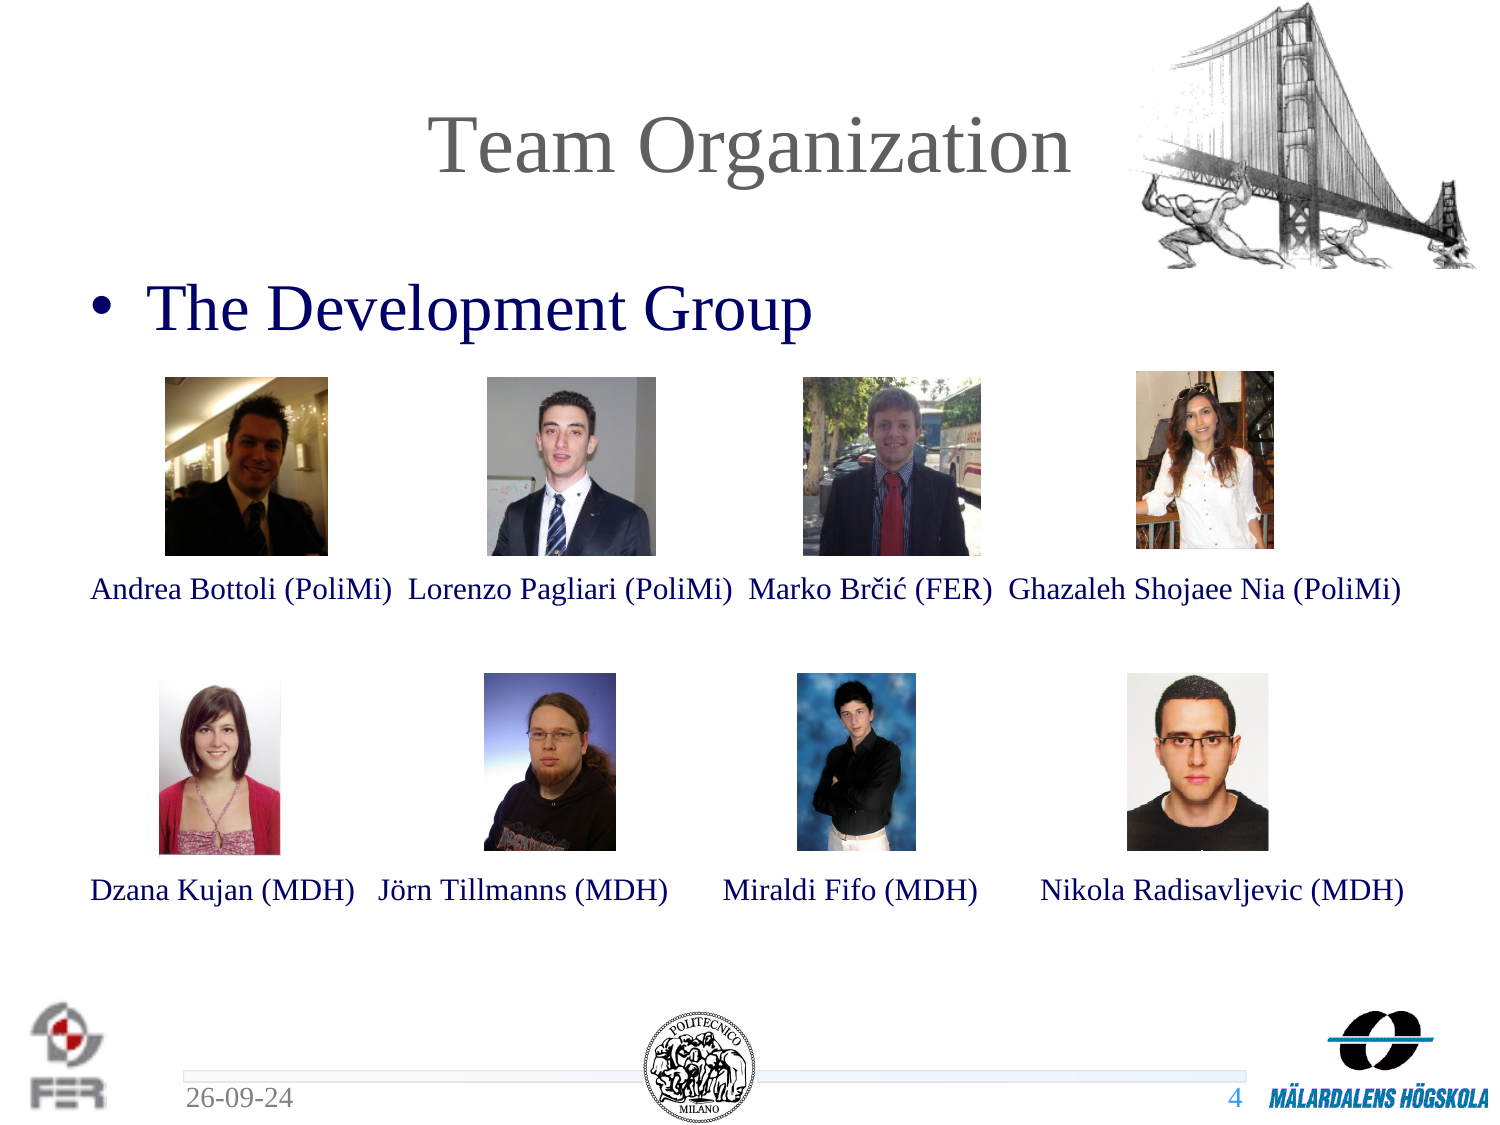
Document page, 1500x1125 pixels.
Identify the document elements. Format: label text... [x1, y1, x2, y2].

text_box <numero> [1186, 1070, 1258, 1114]
picture [1368, 1093, 1374, 1104]
list The Development Group Andrea Bottoli (PoliMi) Lorenzo Pagliari (PoliMi) Marko Brčić (FER) Ghazaleh Shojaee Nia (PoliMi) Dzana Kujan (MDH) Jörn Tillmanns (MDH) Miraldi Fifo (MDH) Nikola Radisavljevic (MDH) [75, 256, 1426, 1000]
picture [29, 987, 107, 1125]
picture [1269, 1011, 1488, 1108]
picture [1136, 371, 1274, 549]
title Team Organization [75, 45, 1122, 233]
picture [1122, 0, 1477, 269]
picture [1435, 1096, 1441, 1104]
picture [643, 1011, 757, 1123]
text_box 13-11-28 [171, 1070, 396, 1114]
picture [1454, 1091, 1459, 1108]
